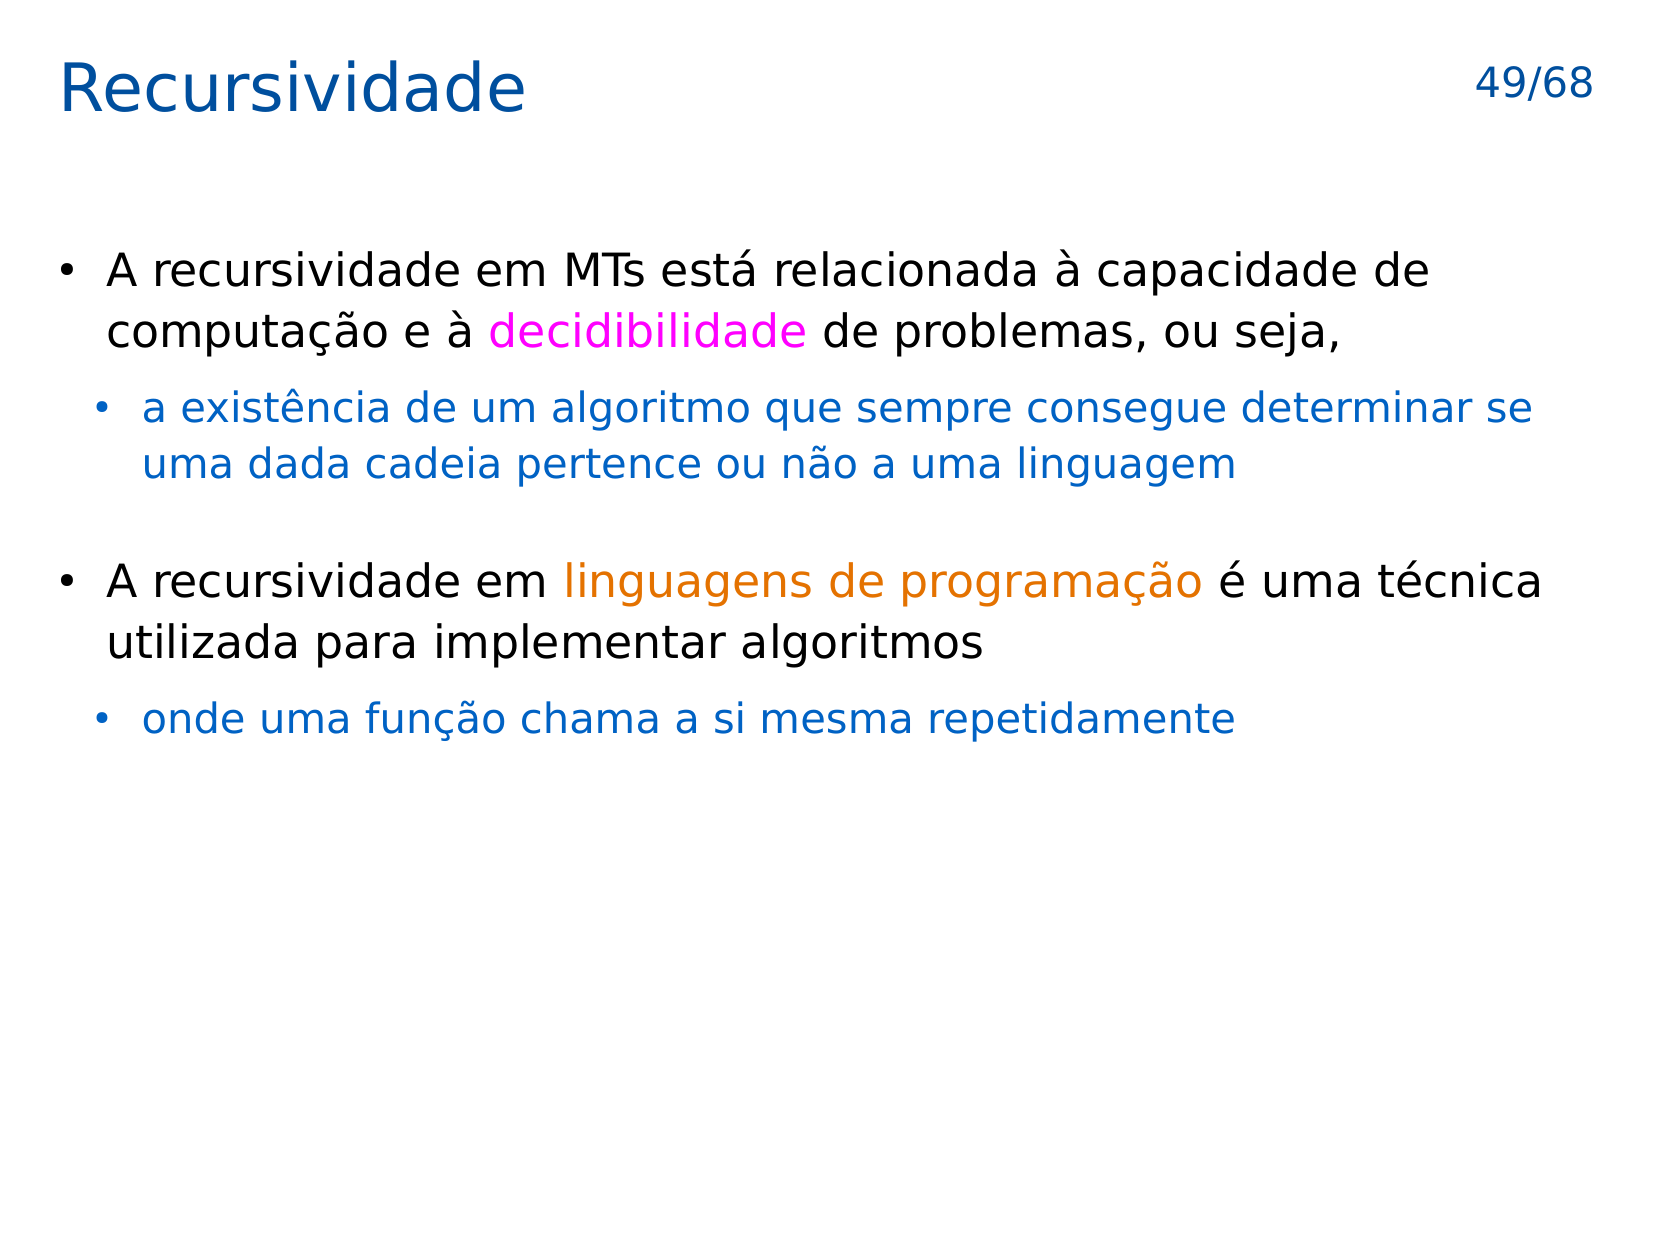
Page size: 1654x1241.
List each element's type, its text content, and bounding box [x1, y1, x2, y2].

title Recursividade [59, 29, 1625, 148]
list A recursividade em MTs está relacionada à capacidade de computação e à decidibilidade de problemas, ou seja, a existência de um algoritmo que sempre consegue determinar se uma dada cadeia pertence ou não a uma linguagem A recursividade em linguagens de programação é uma técnica utilizada para implementar algoritmos onde uma função chama a si mesma repetidamente [59, 236, 1595, 1211]
